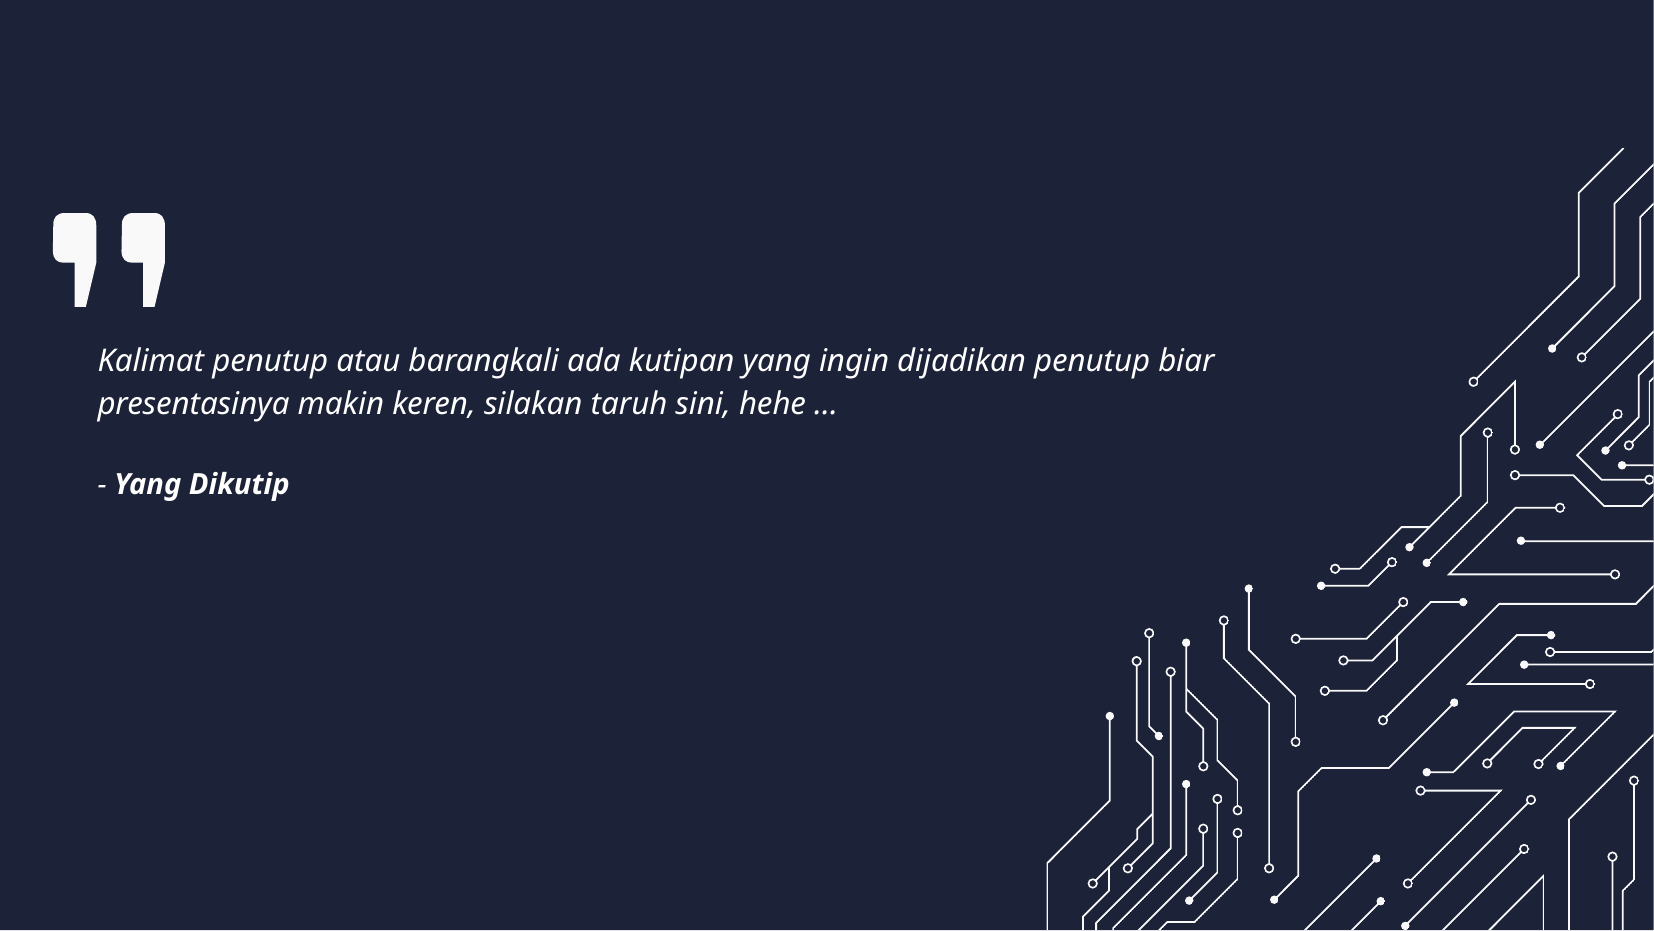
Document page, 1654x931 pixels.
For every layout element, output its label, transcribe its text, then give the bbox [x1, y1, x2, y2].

picture [52, 212, 166, 308]
text_box Kalimat penutup atau barangkali ada kutipan yang ingin dijadikan penutup biar presentasinya makin keren, silakan taruh sini, hehe ... - Yang Dikutip [82, 330, 1312, 591]
